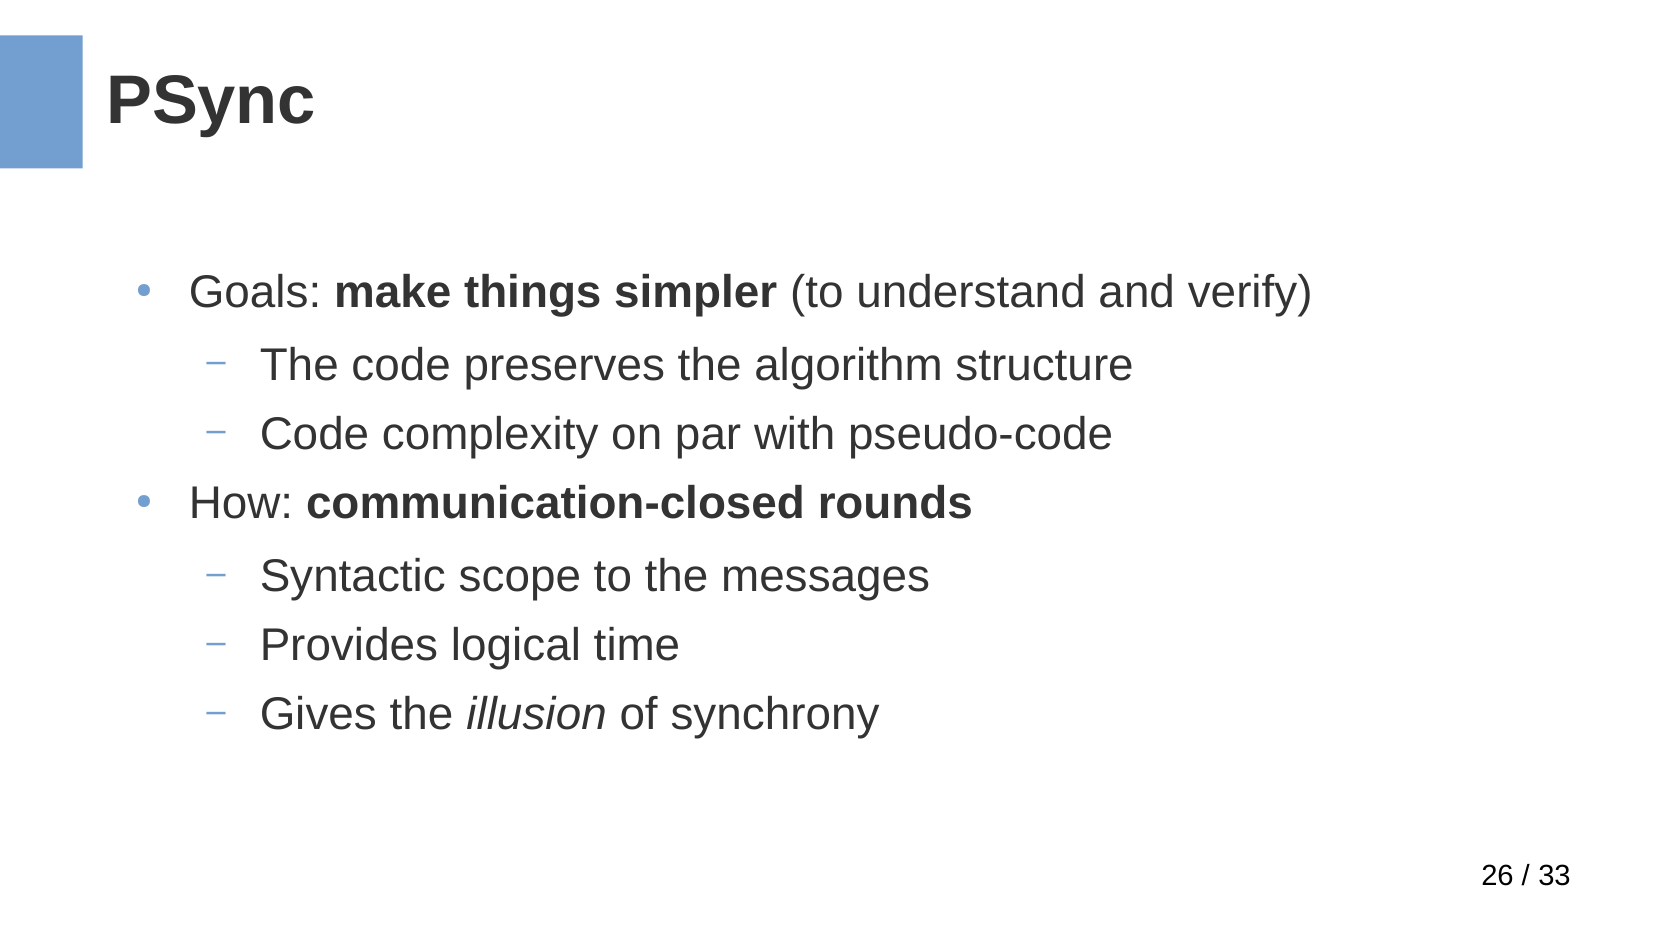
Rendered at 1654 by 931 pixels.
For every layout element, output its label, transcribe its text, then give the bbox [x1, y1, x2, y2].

title PSync [106, 21, 1595, 178]
list Goals: make things simpler (to understand and verify) The code preserves the algorithm structure Code complexity on par with pseudo-code How: communication-closed rounds Syntactic scope to the messages Provides logical time Gives the illusion of synchrony [118, 265, 1536, 806]
